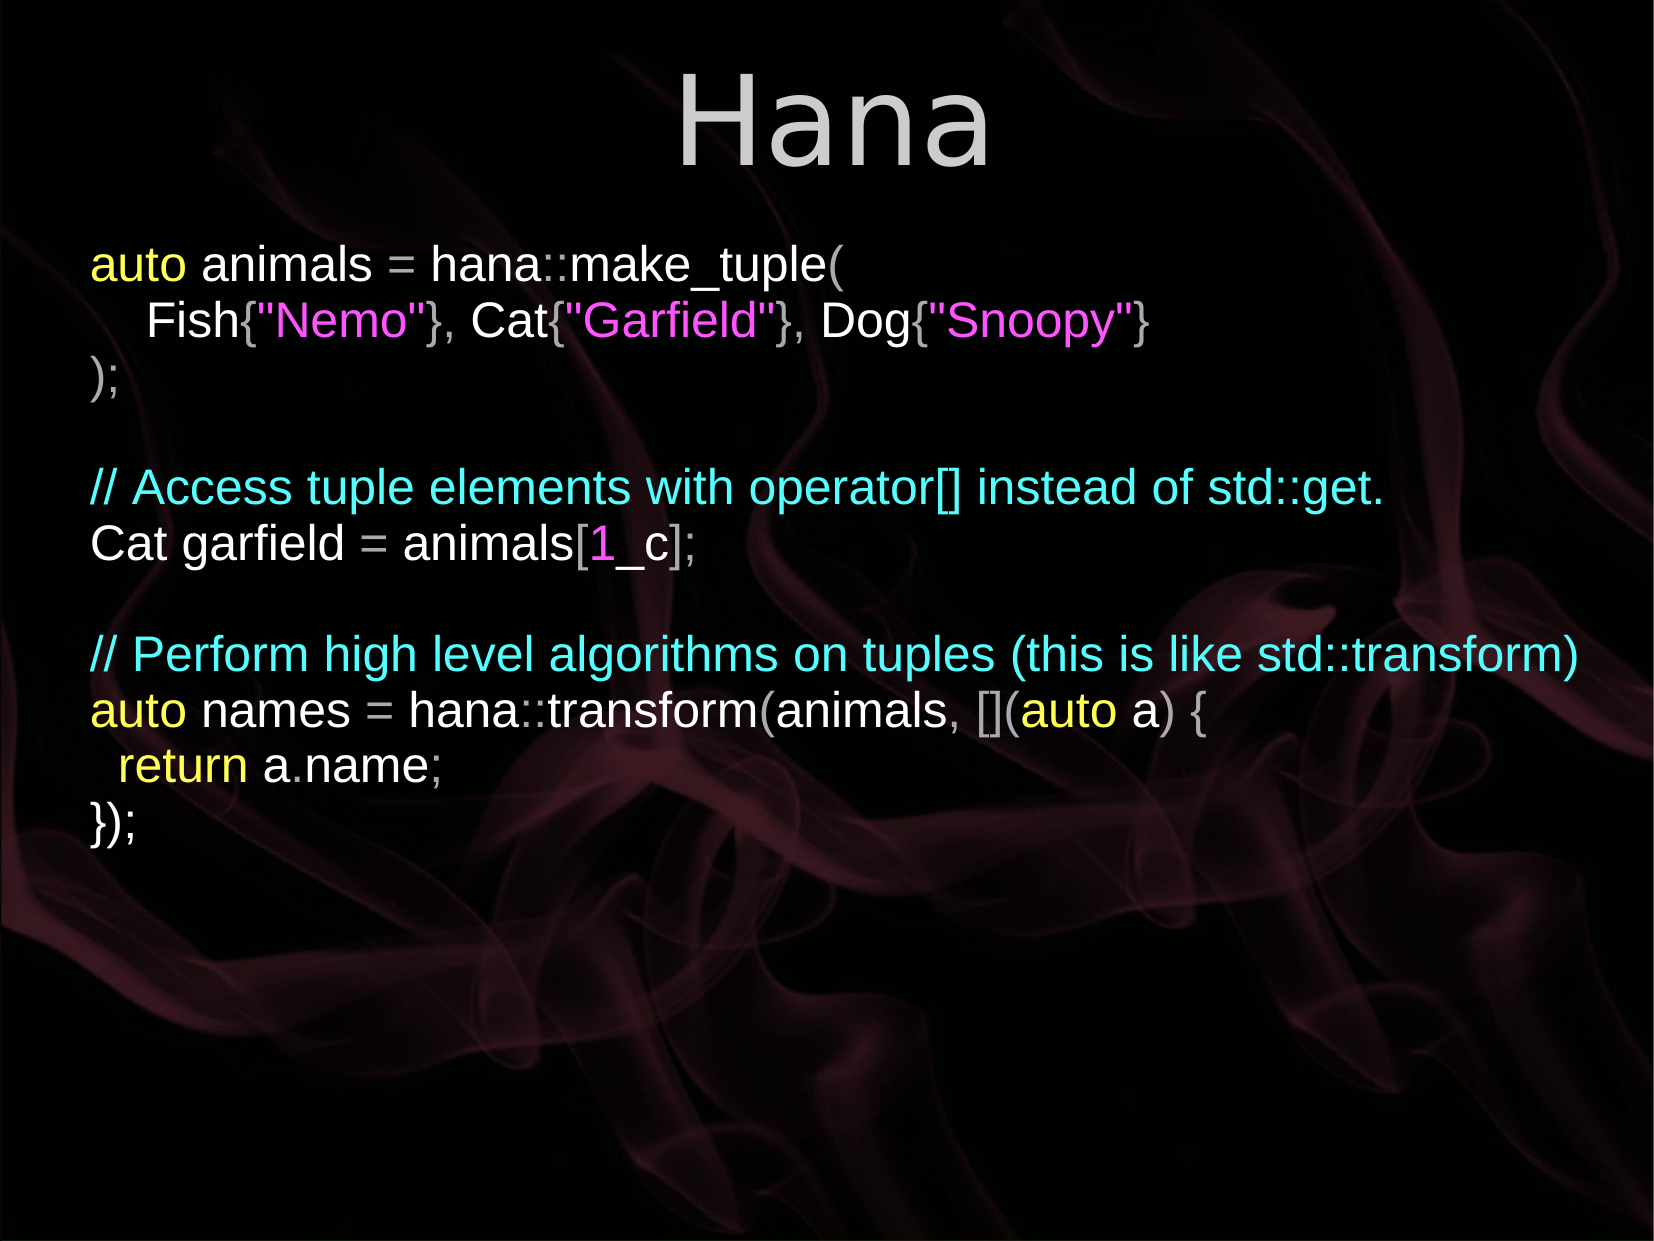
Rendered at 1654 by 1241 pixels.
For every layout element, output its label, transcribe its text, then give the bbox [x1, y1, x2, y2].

picture [0, 0, 1654, 1241]
title Hana [90, 45, 1579, 200]
text_box auto animals = hana::make_tuple( Fish{"Nemo"}, Cat{"Garfield"}, Dog{"Snoopy"} ); // Access tuple elements with operator[] instead of std::get. Cat garfield = animals[1_c]; // Perform high level algorithms on tuples (this is like std::transform) auto names = hana::transform(animals, [](auto a) { return a.name; }); [75, 228, 1621, 1186]
